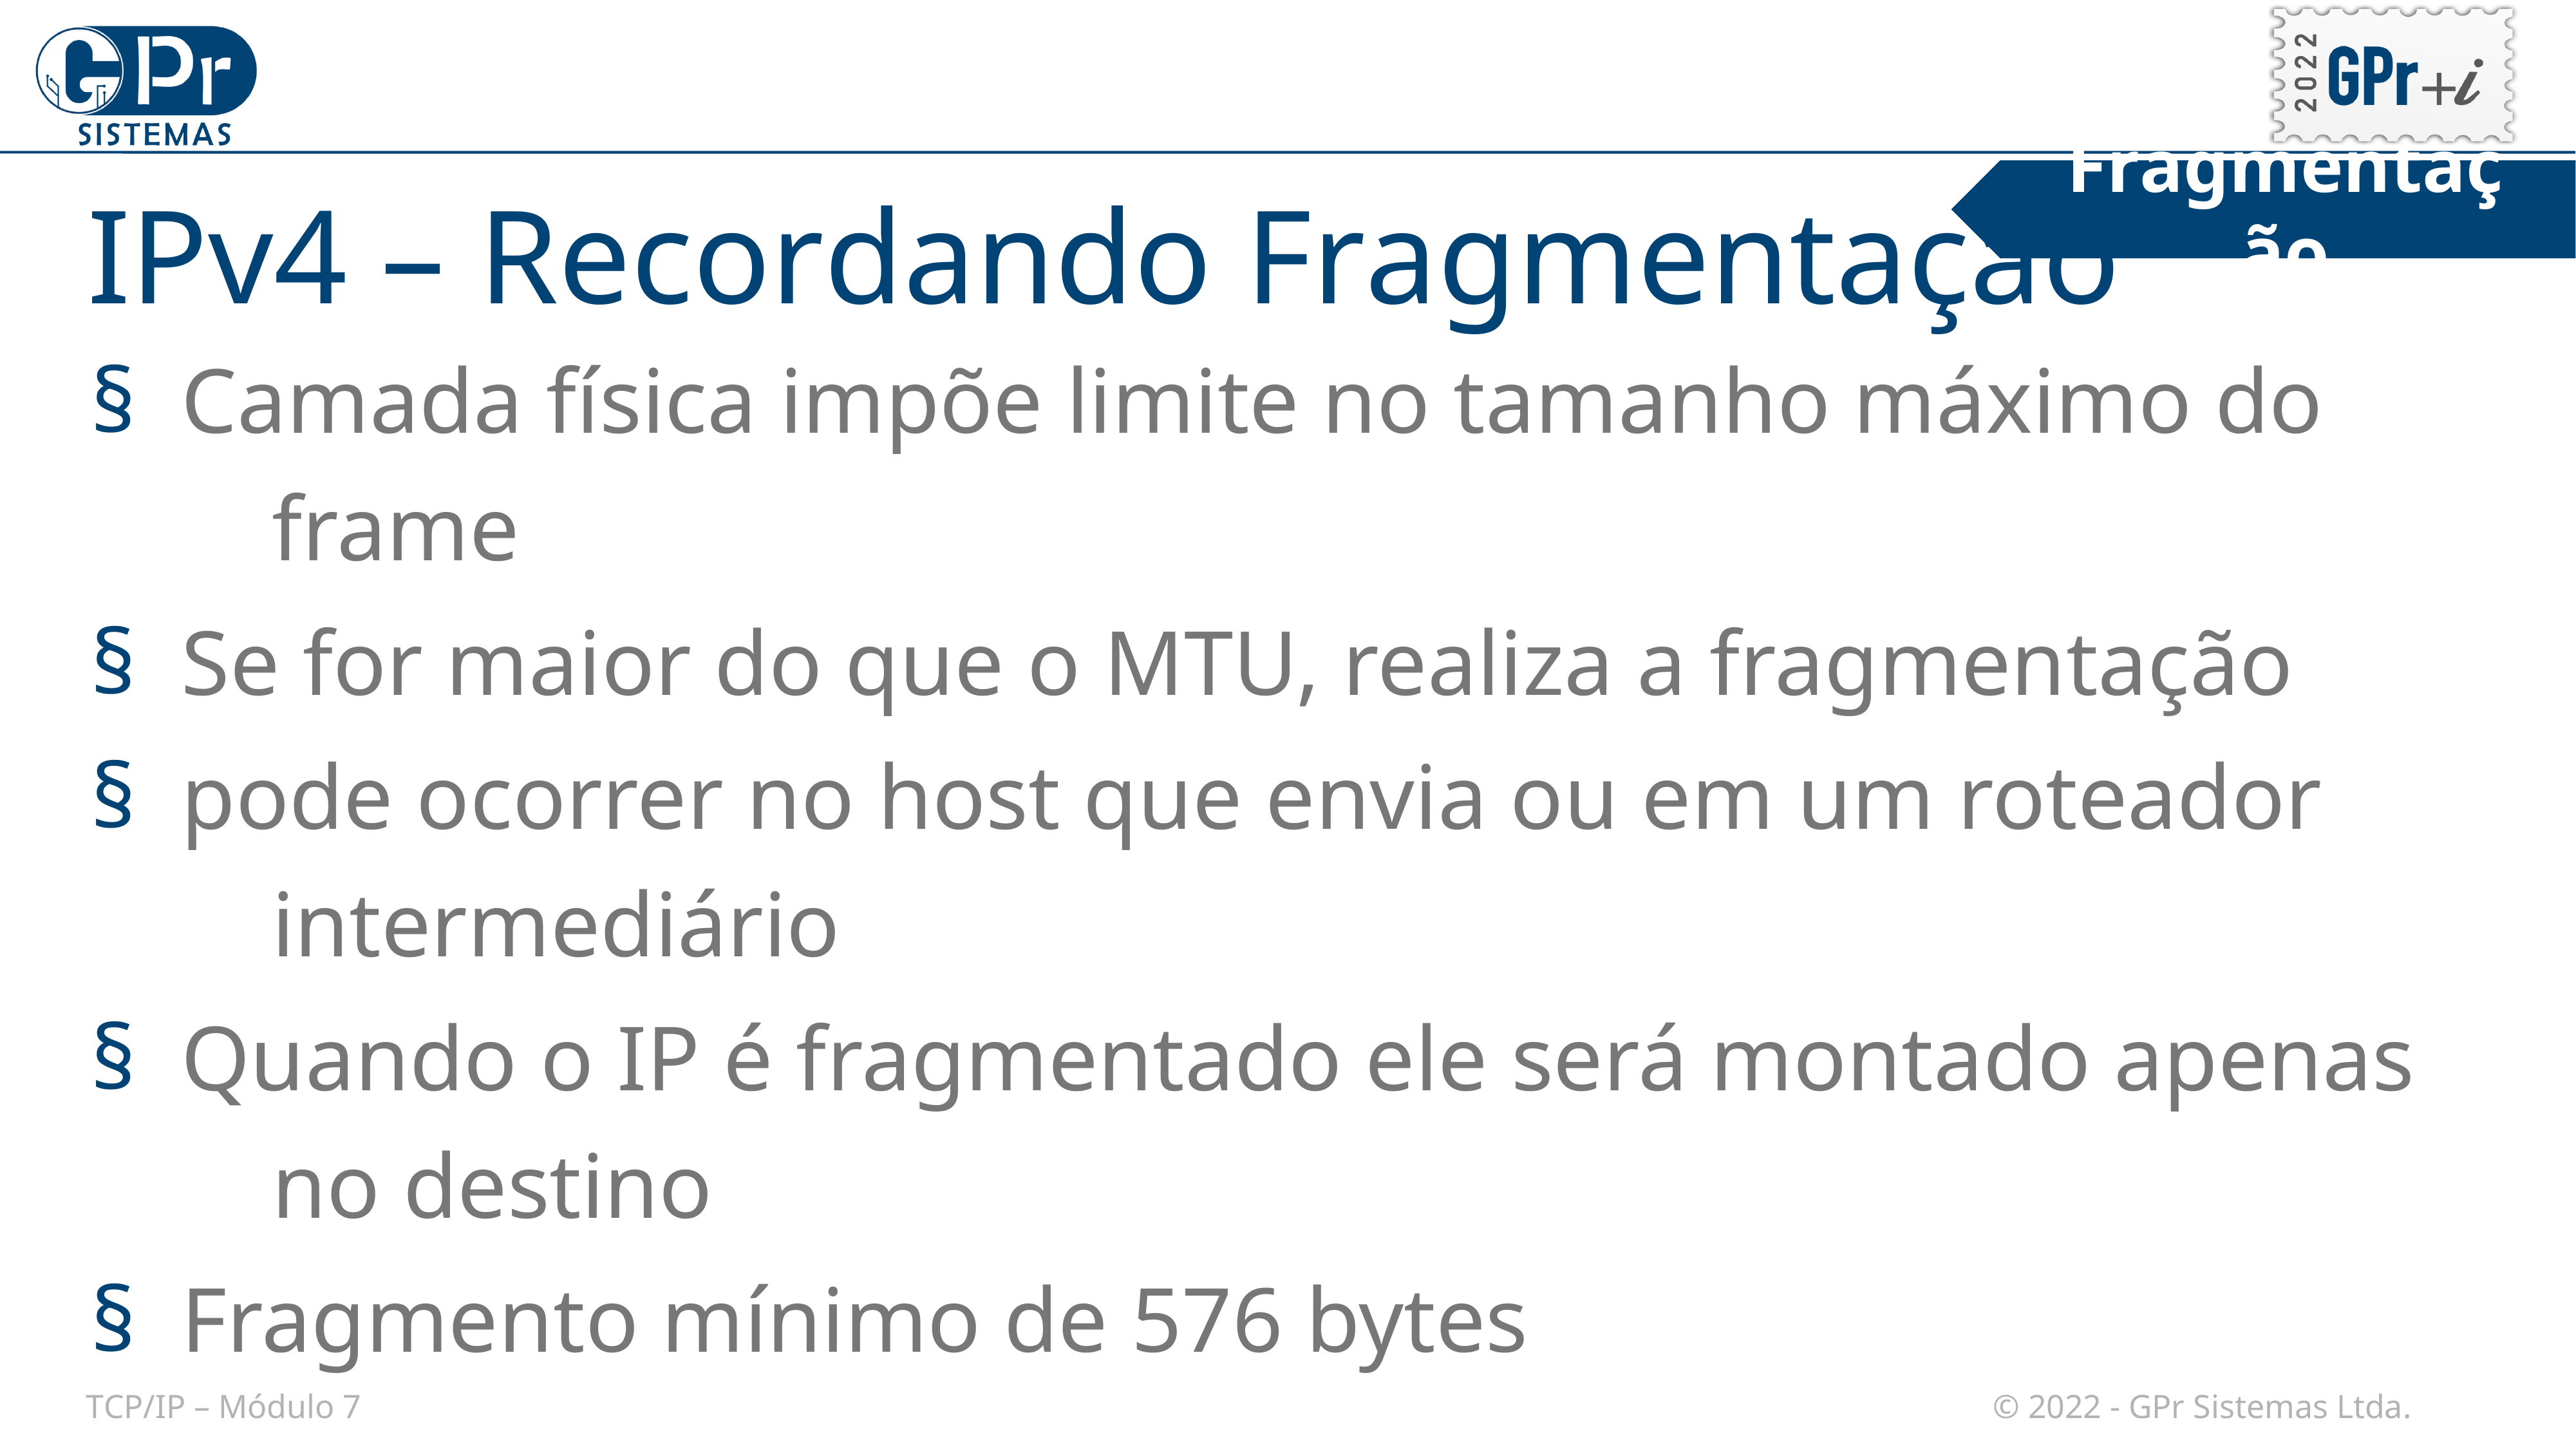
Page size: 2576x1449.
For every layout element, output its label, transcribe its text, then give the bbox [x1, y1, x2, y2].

list Camada fı́sica impõe limite no tamanho máximo do frame Se for maior do que o MTU, realiza a fragmentação pode ocorrer no host que envia ou em um roteador intermediário Quando o IP é fragmentado ele será montado apenas no destino Fragmento mínimo de 576 bytes [80, 319, 2496, 1382]
picture [34, 26, 257, 147]
text_box [1952, 160, 2250, 258]
picture [2268, 4, 2519, 145]
list IPv4 – Recordando Fragmentação [81, 169, 2496, 343]
text_box [2326, 160, 2576, 258]
text_box Fragmentação [2054, 157, 2515, 256]
